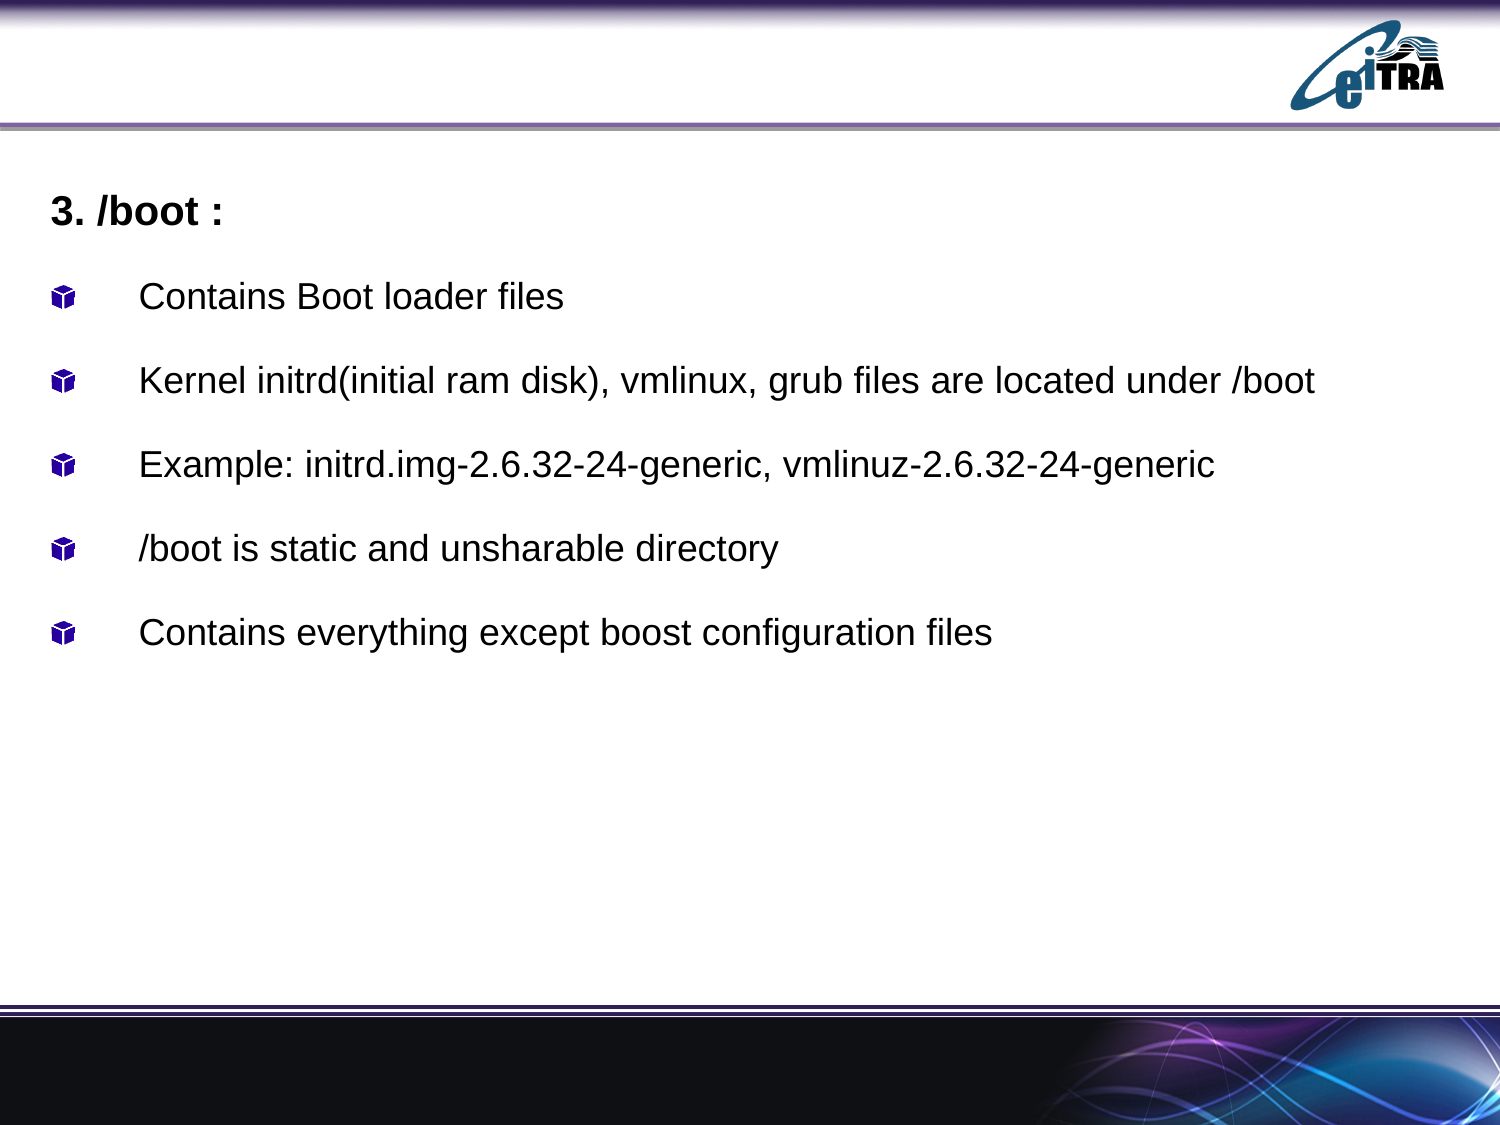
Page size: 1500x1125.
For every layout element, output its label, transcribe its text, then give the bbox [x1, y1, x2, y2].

picture [0, 0, 1500, 146]
text_box 3. /boot : Contains Boot loader files Kernel initrd(initial ram disk), vmlinux, grub files are located under /boot Example: initrd.img-2.6.32-24-generic, vmlinuz-2.6.32-24-generic /boot is static and unsharable directory Contains everything except boost configuration files [35, 179, 1461, 657]
picture [0, 1005, 1500, 1125]
